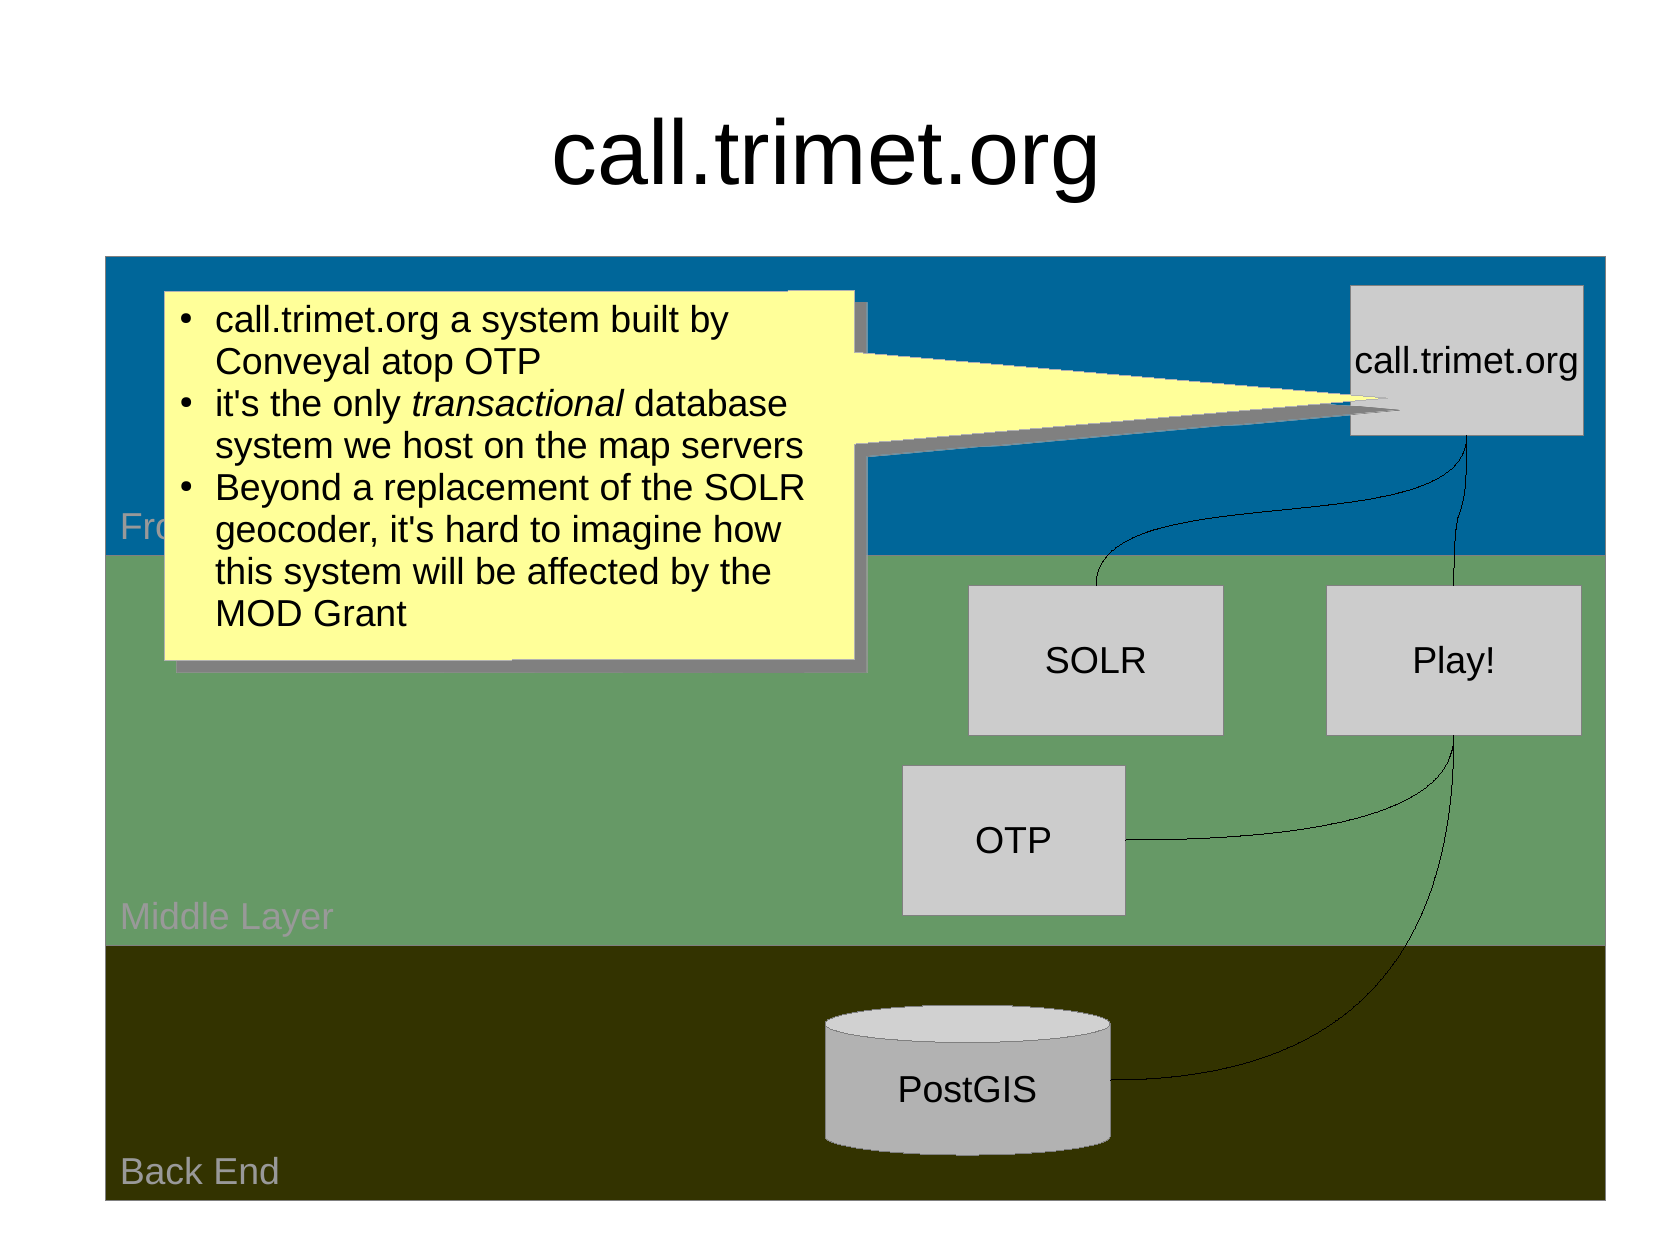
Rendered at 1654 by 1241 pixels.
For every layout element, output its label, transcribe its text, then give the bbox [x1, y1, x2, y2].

text_box PostGIS [825, 1024, 1111, 1156]
text_box call.trimet.org [1350, 285, 1584, 436]
text_box Front End [105, 256, 1606, 556]
title call.trimet.org [82, 49, 1571, 257]
text_box OTP [902, 765, 1126, 916]
text_box call.trimet.org a system built by Conveyal atop OTP it's the only transactional database system we host on the map servers Beyond a replacement of the SOLR geocoder, it's hard to imagine how this system will be affected by the MOD Grant [164, 290, 1388, 661]
text_box Play! [1326, 585, 1582, 736]
text_box SOLR [968, 585, 1224, 736]
text_box Middle Layer [105, 556, 1606, 946]
text_box Back End [105, 946, 1606, 1201]
